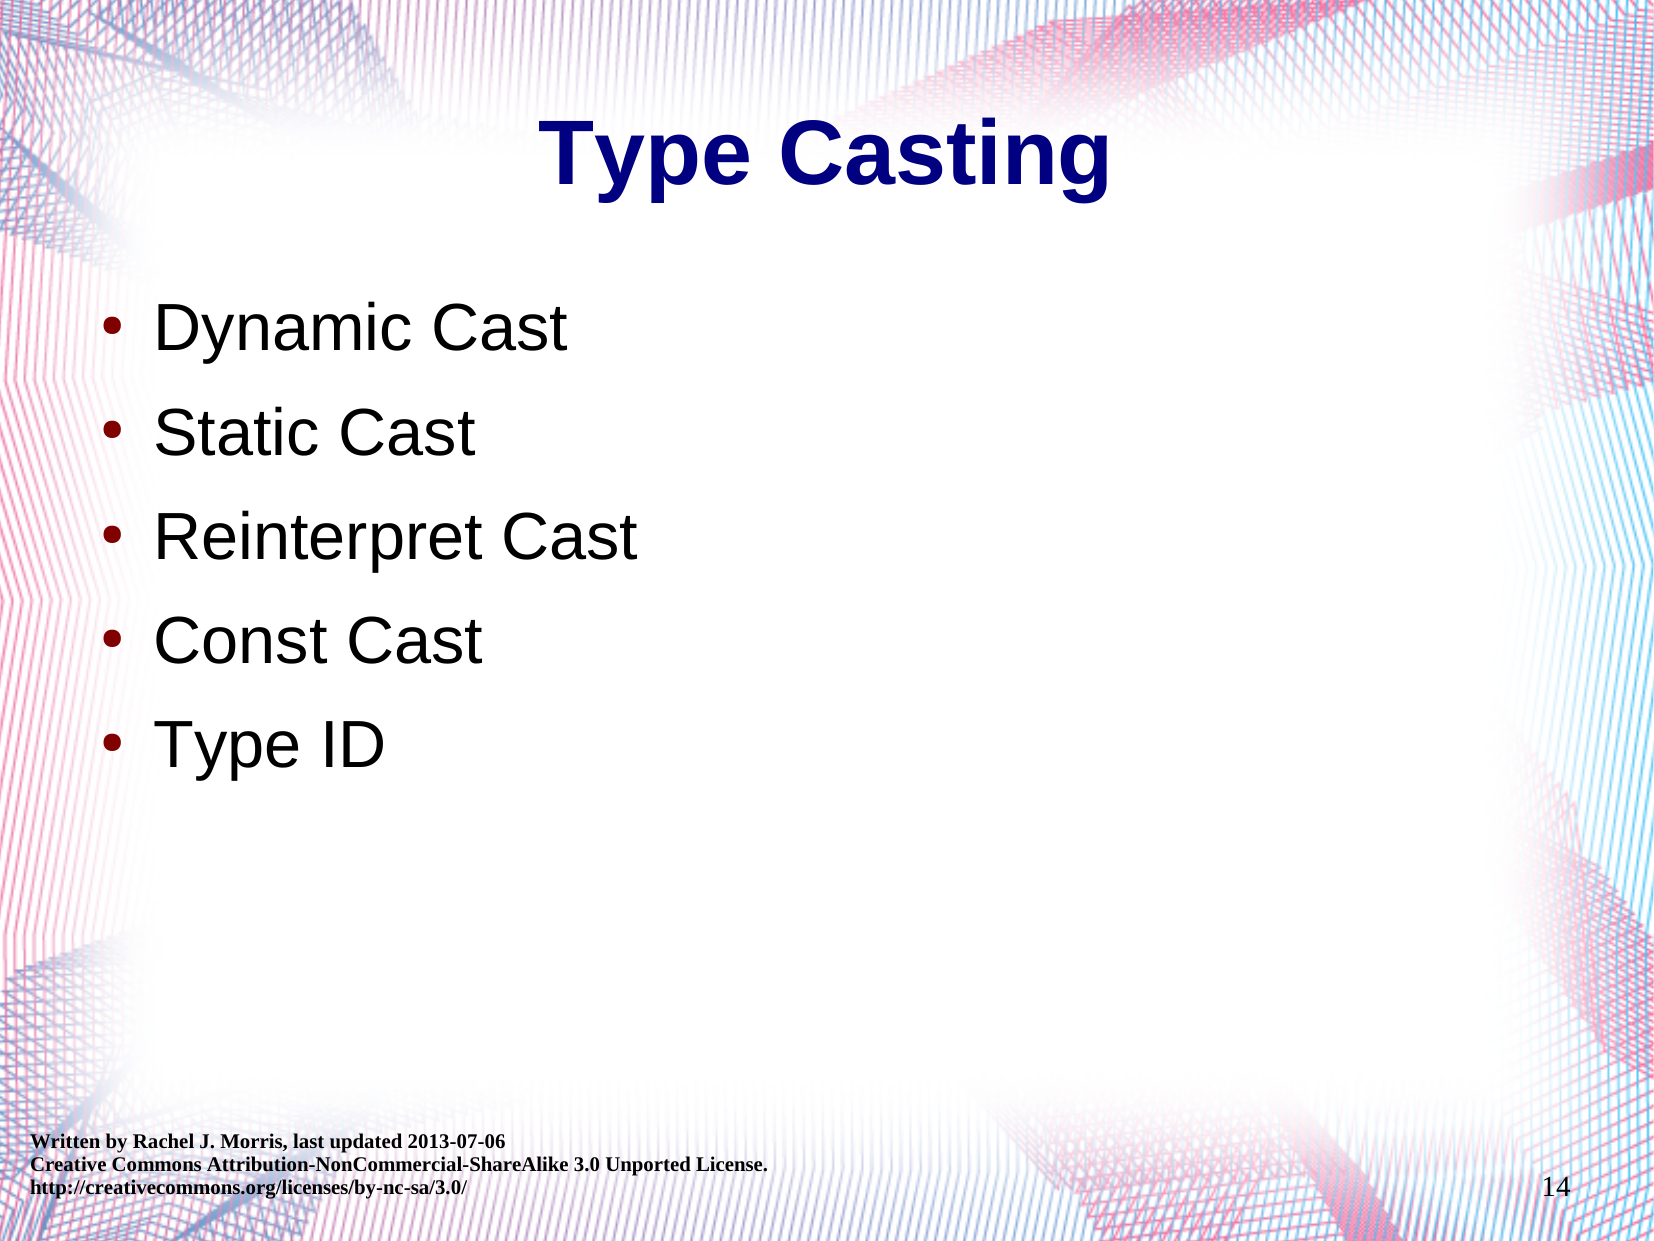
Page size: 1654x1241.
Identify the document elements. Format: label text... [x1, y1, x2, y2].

list Dynamic Cast Static Cast Reinterpret Cast Const Cast Type ID [82, 290, 1571, 1010]
picture [0, 0, 1654, 1241]
title Type Casting [82, 49, 1571, 257]
